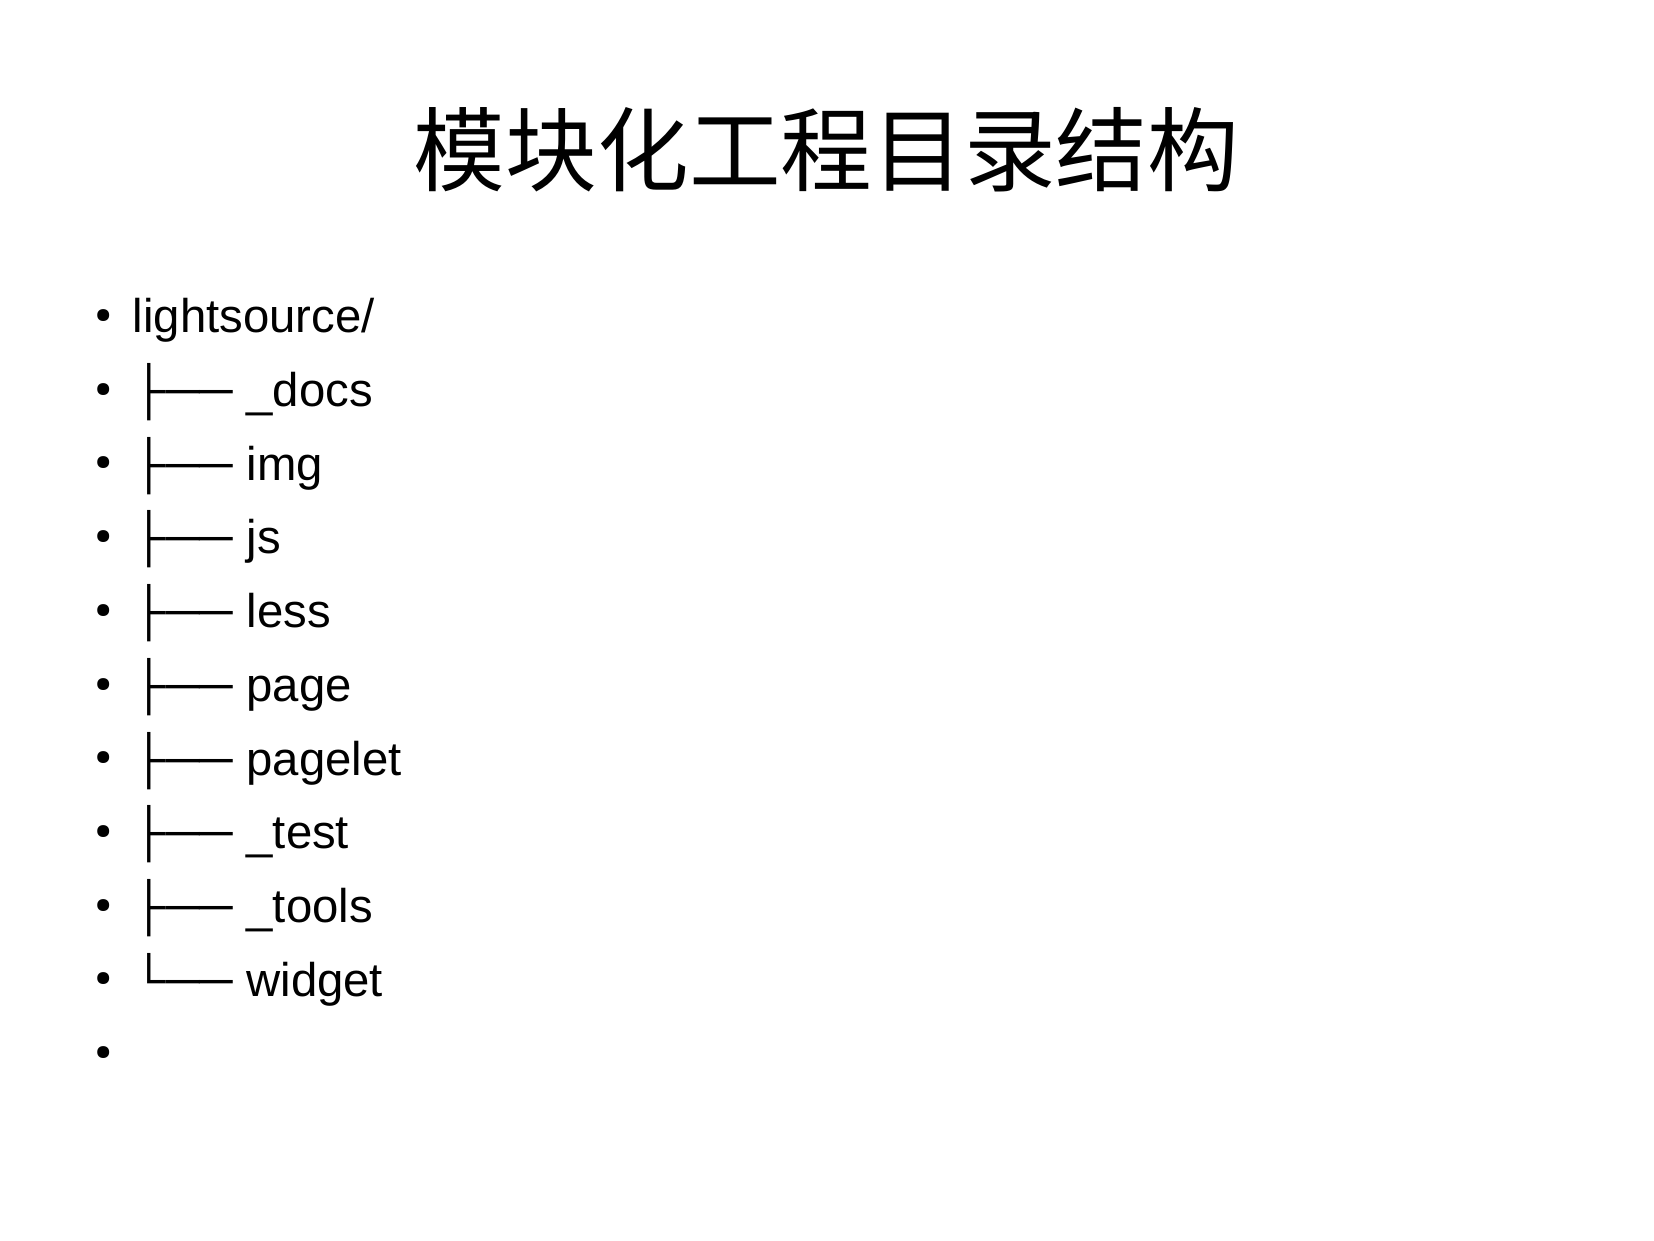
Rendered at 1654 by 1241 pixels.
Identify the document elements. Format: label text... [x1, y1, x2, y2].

title 模块化工程目录结构 [82, 49, 1571, 257]
list lightsource/ ├── _docs ├── img ├── js ├── less ├── page ├── pagelet ├── _test ├── _tools └── widget [82, 290, 1538, 1010]
